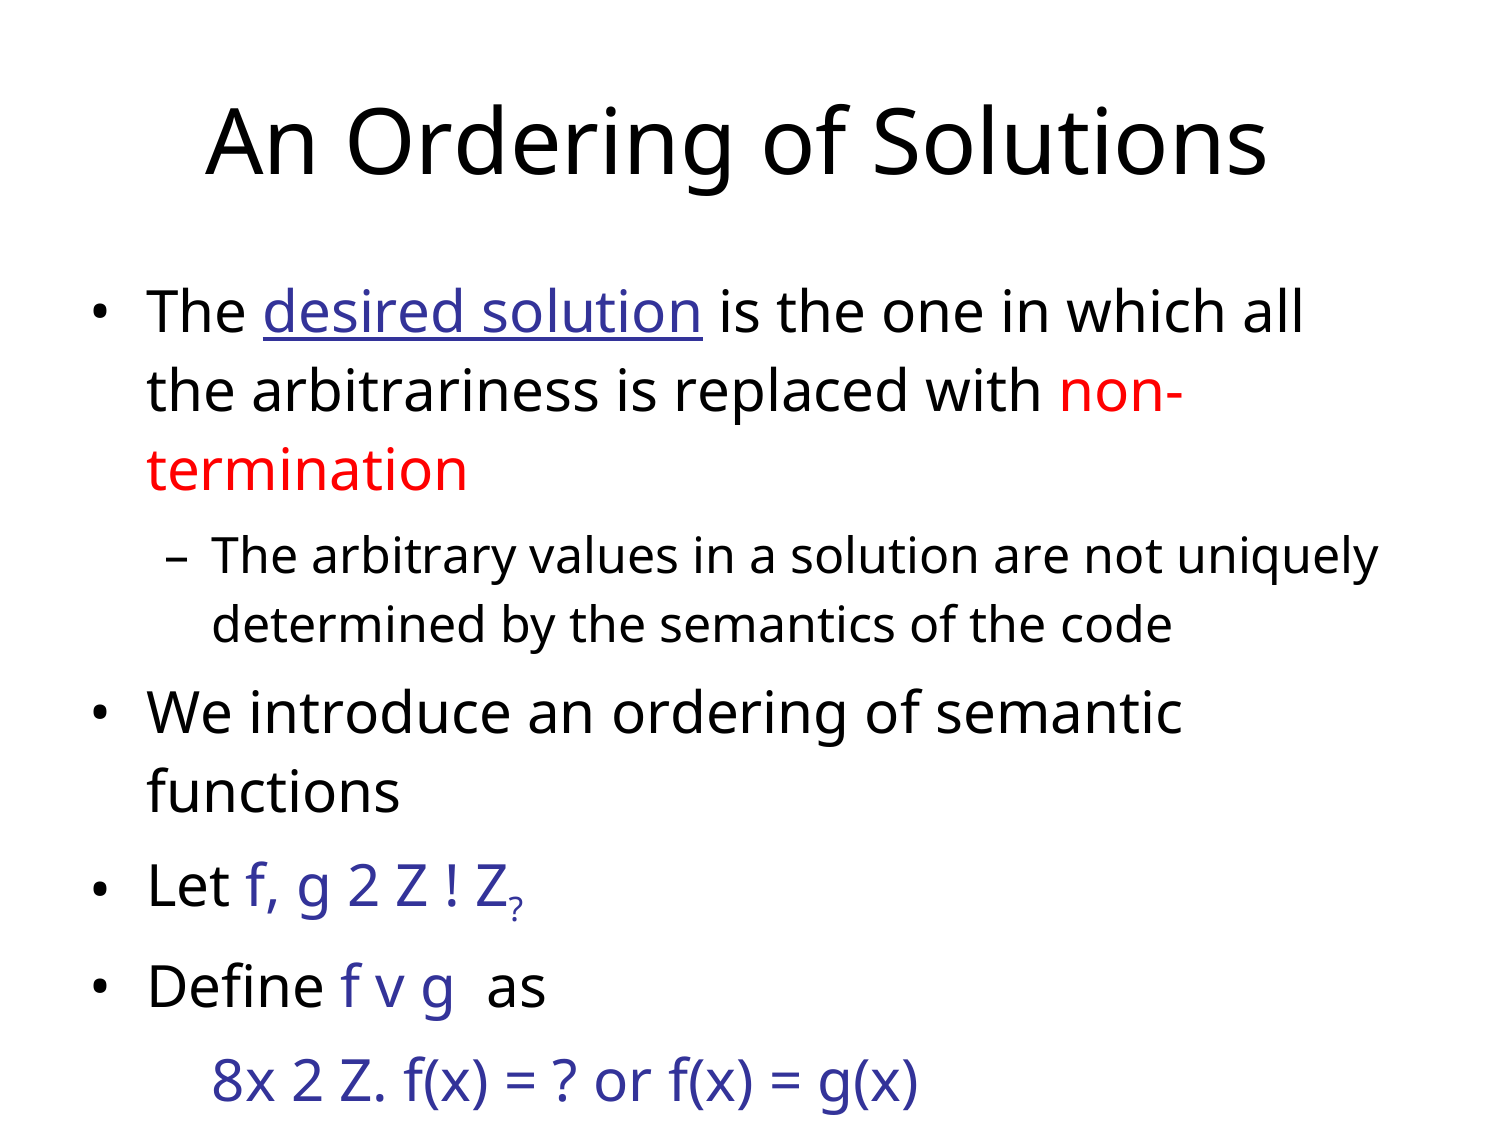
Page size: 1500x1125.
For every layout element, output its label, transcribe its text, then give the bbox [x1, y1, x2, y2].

title An Ordering of Solutions [75, 45, 1426, 233]
list The desired solution is the one in which all the arbitrariness is replaced with non-termination The arbitrary values in a solution are not uniquely determined by the semantics of the code We introduce an ordering of semantic functions Let f, g 2 Z ! Z? Define f v g as 8x 2 Z. f(x) = ? or f(x) = g(x) A “smaller” function terminates at most as often, and when it terminates it produces the same result [75, 262, 1426, 1088]
